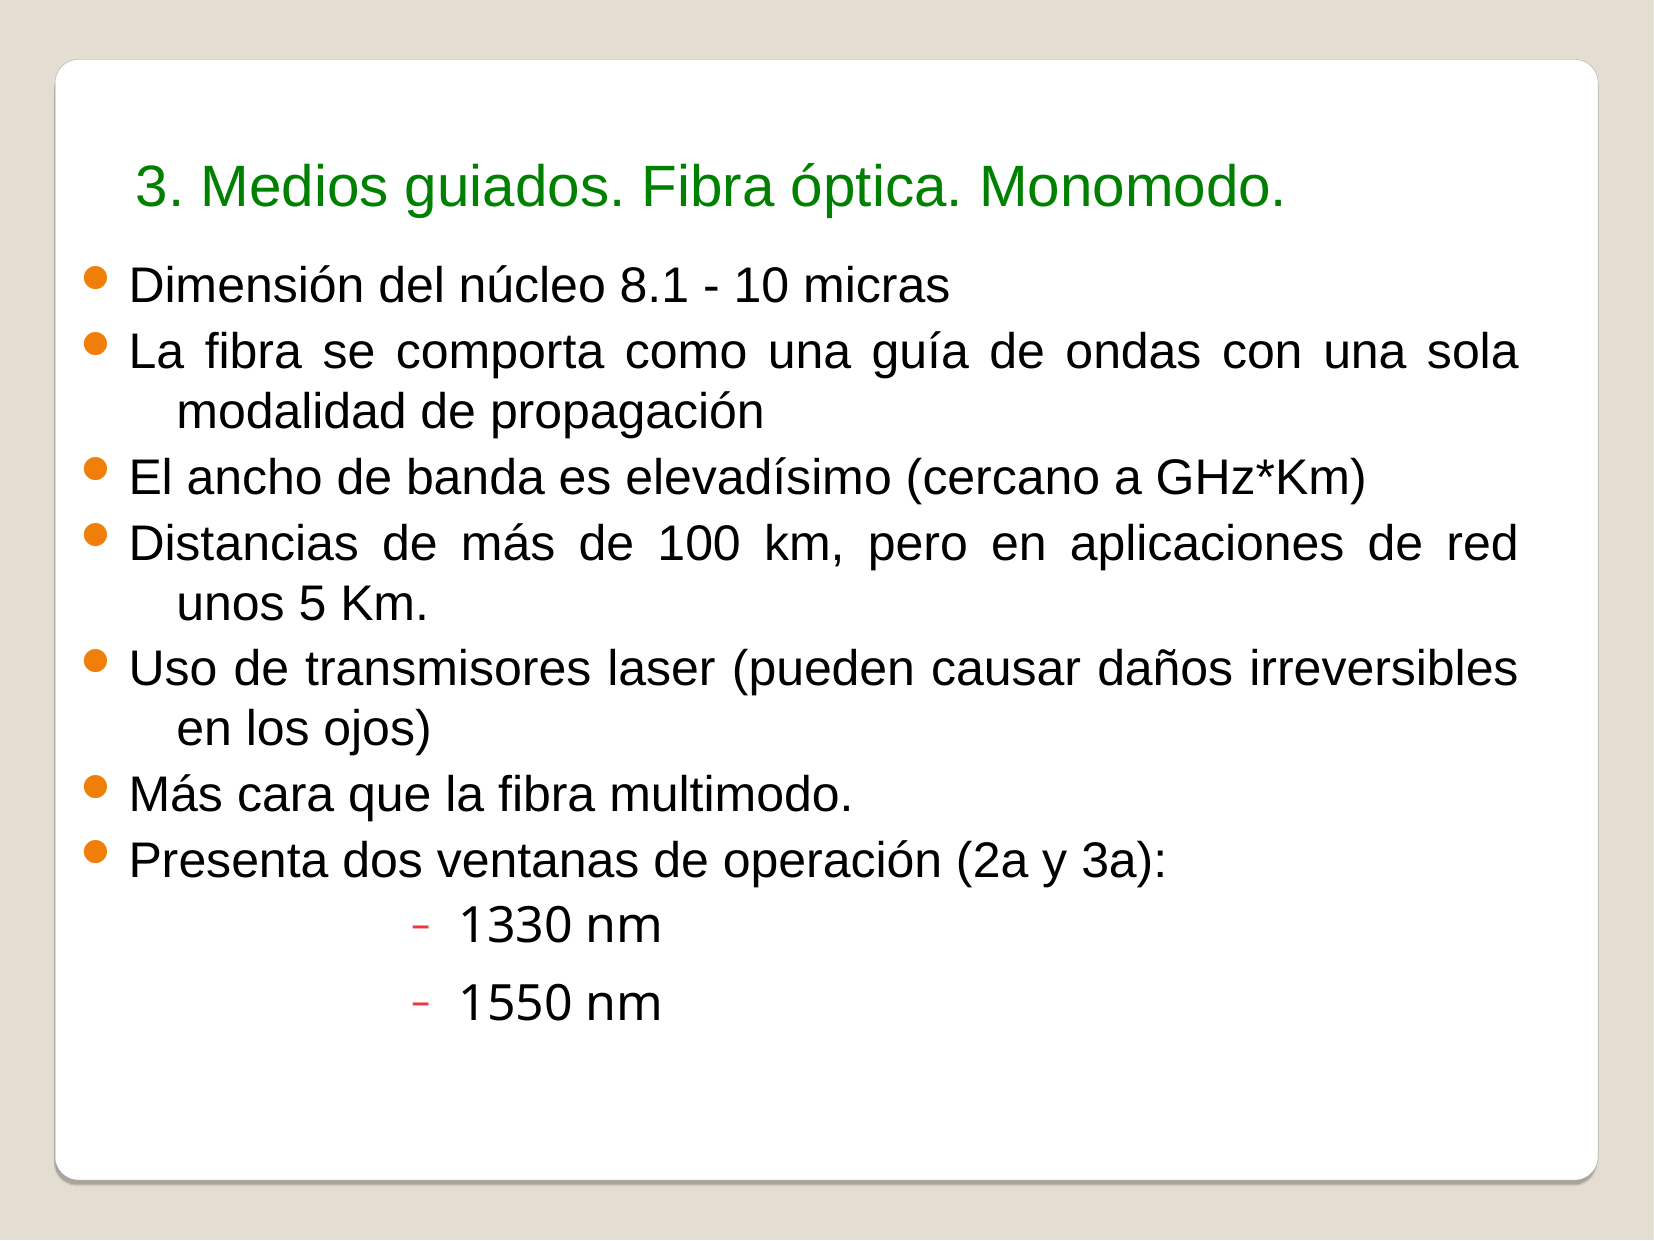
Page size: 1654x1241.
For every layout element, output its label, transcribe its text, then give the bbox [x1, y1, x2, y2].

text_box 3. Medios guiados. Fibra óptica. Monomodo. [118, 147, 1329, 223]
list Dimensión del núcleo 8.1 - 10 micras La fibra se comporta como una guía de ondas con una sola modalidad de propagación El ancho de banda es elevadísimo (cercano a GHz*Km) Distancias de más de 100 km, pero en aplicaciones de red unos 5 Km. Uso de transmisores laser (pueden causar daños irreversibles en los ojos) Más cara que la fibra multimodo. Presenta dos ventanas de operación (2a y 3a): 1330 nm 1550 nm [47, 236, 1536, 1130]
